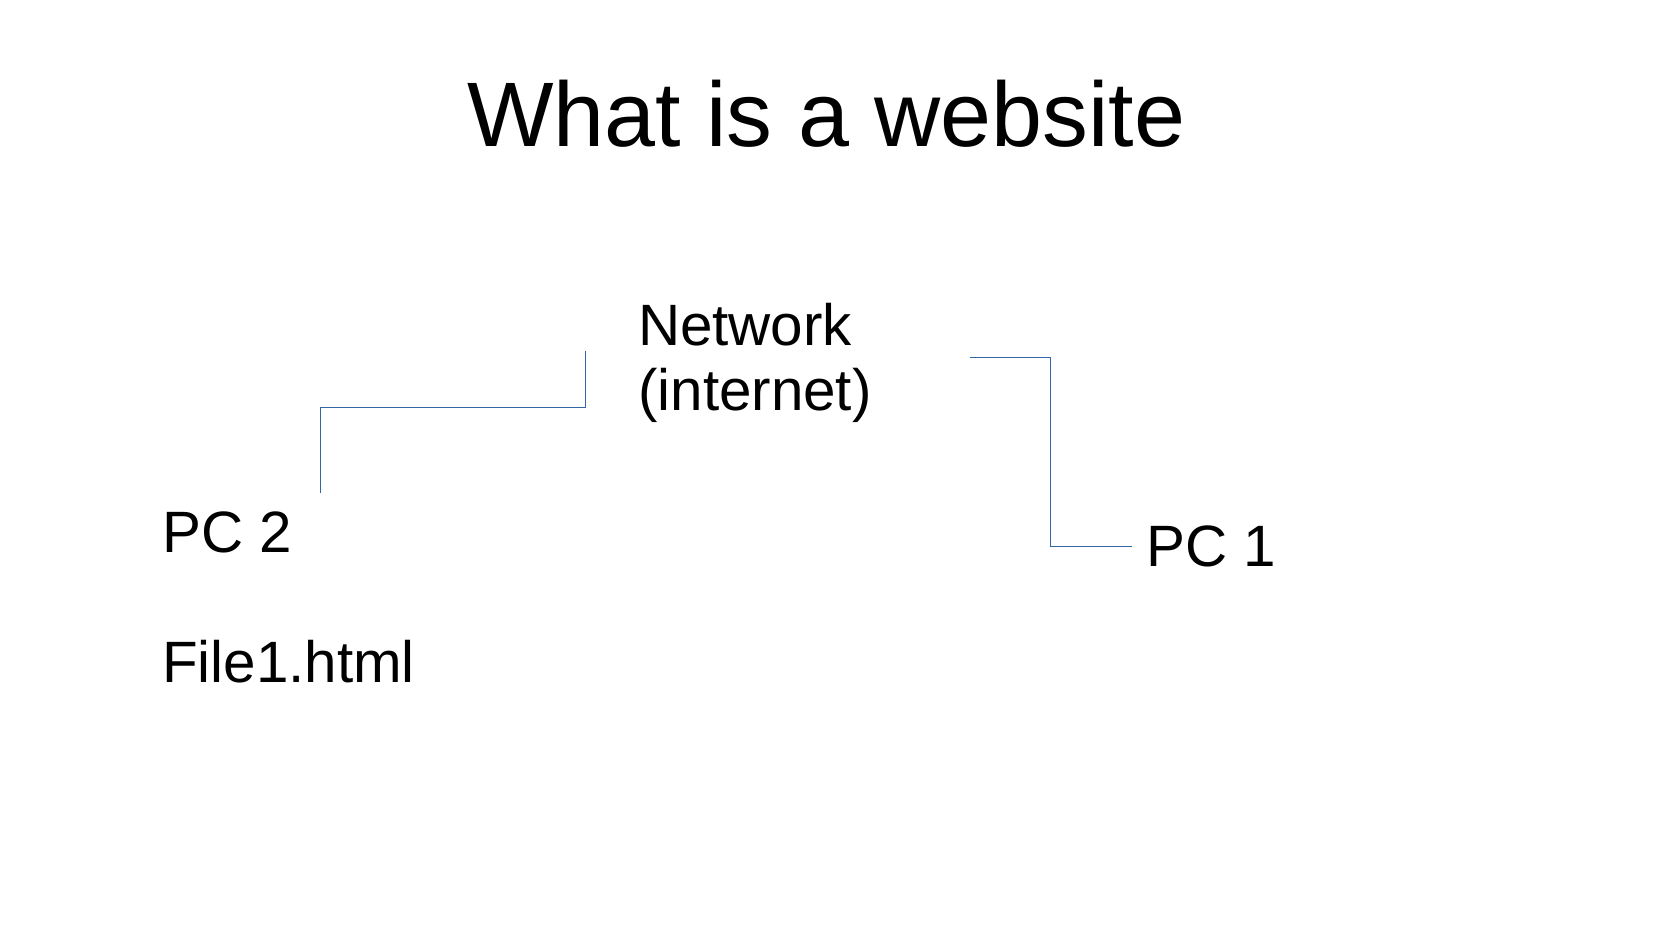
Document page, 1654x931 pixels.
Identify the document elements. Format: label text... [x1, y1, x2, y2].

text_box PC 1 [1131, 506, 1479, 587]
title What is a website [82, 37, 1571, 193]
text_box Network (internet) [623, 285, 971, 430]
text_box PC 2 File1.html [147, 492, 495, 767]
